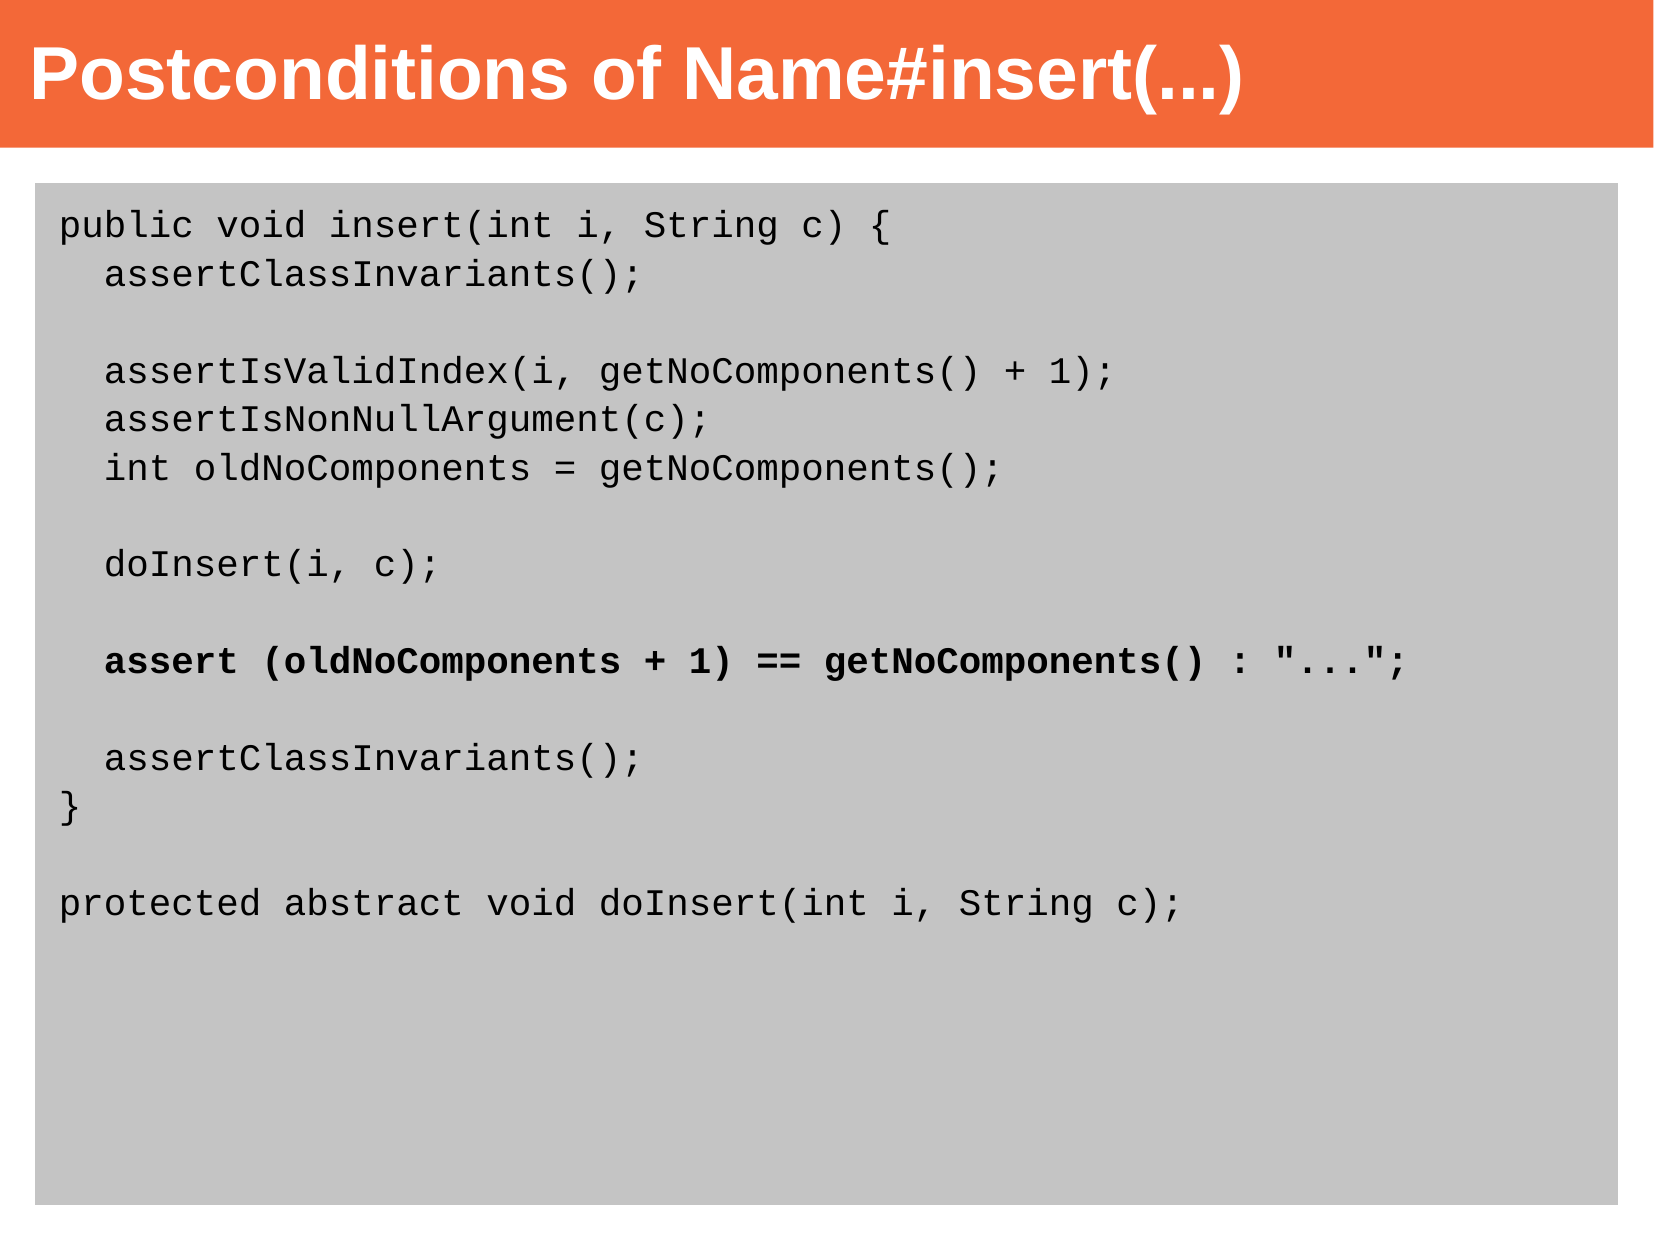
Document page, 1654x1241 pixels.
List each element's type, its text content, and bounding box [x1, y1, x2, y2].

title Postconditions of Name#insert(...) [0, 0, 1654, 148]
list public void insert(int i, String c) { assertClassInvariants(); assertIsValidIndex(i, getNoComponents() + 1); assertIsNonNullArgument(c); int oldNoComponents = getNoComponents(); doInsert(i, c); assert (oldNoComponents + 1) == getNoComponents() : "..."; assertClassInvariants(); } protected abstract void doInsert(int i, String c); [29, 177, 1625, 1211]
